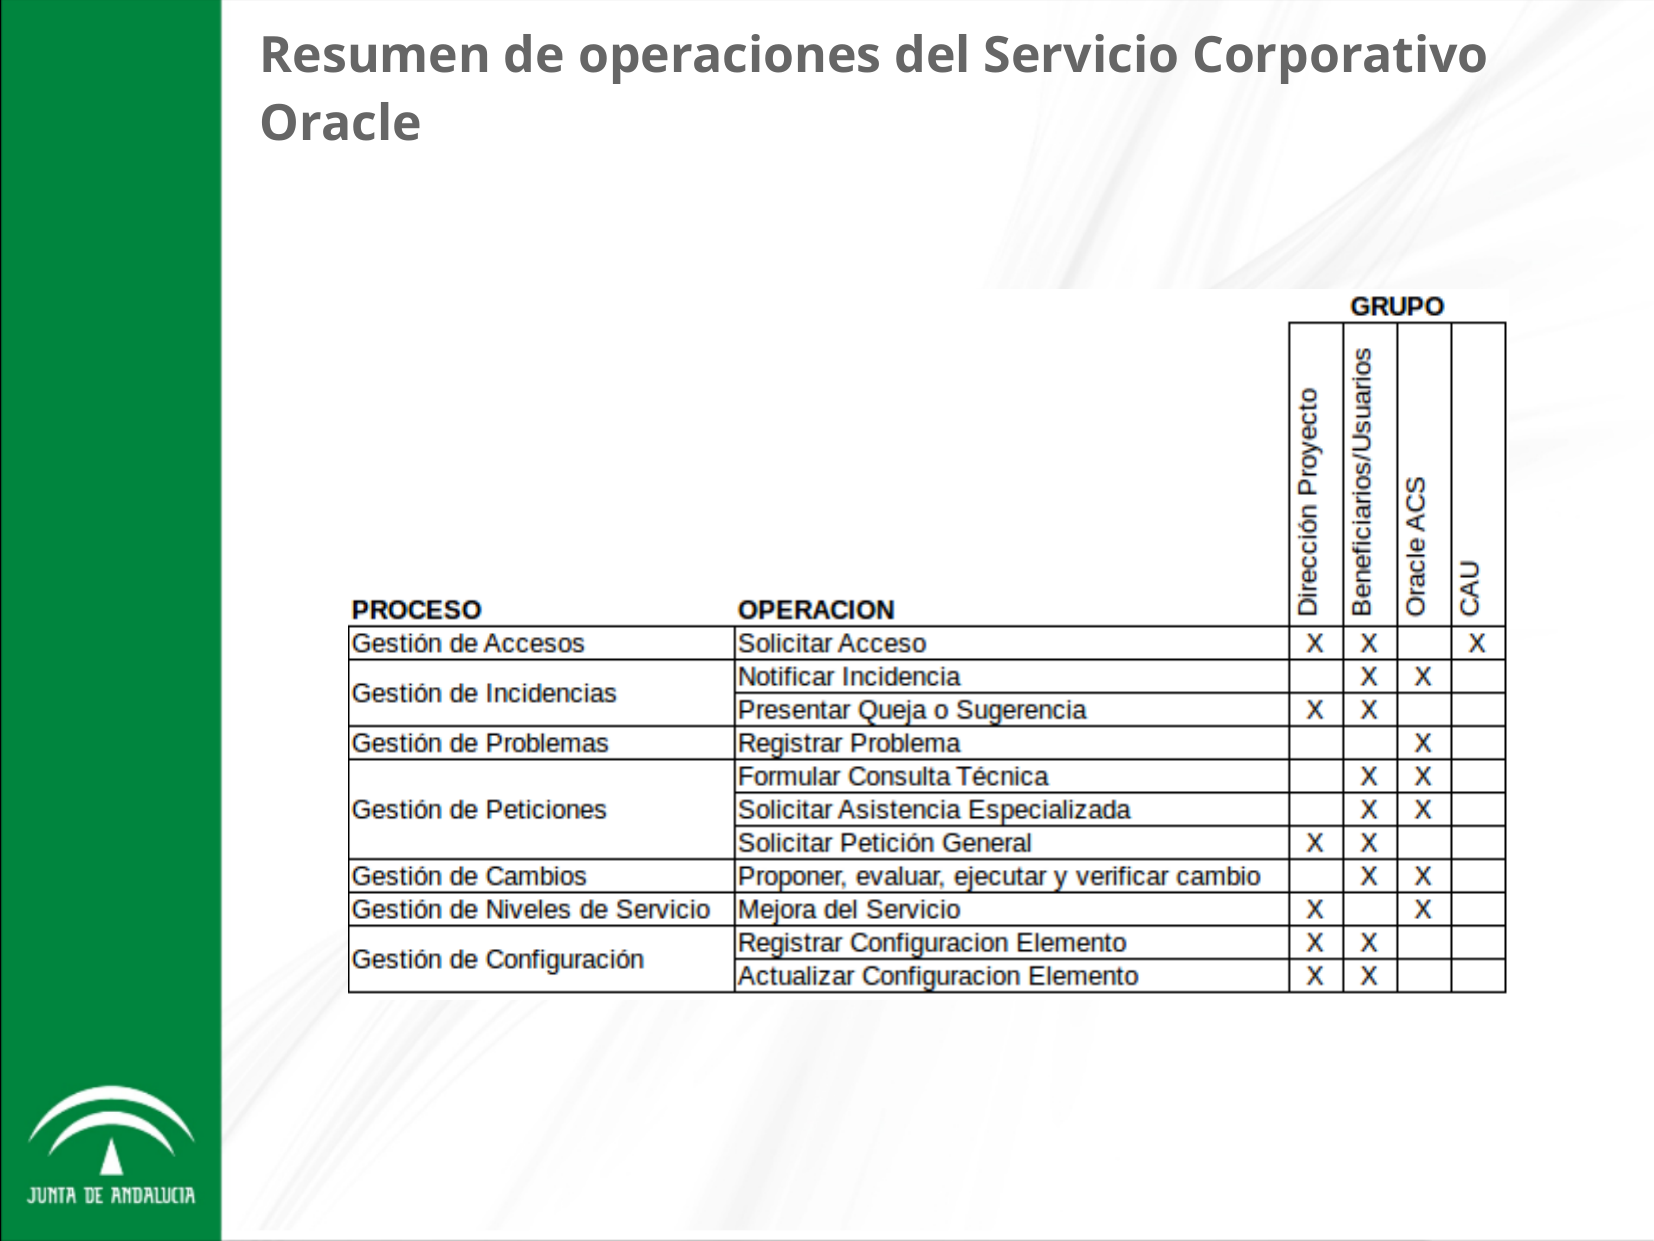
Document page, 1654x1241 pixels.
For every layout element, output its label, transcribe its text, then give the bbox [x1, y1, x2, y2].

picture [0, 0, 1654, 1241]
title Resumen de operaciones del Servicio Corporativo Oracle [259, 45, 1577, 129]
